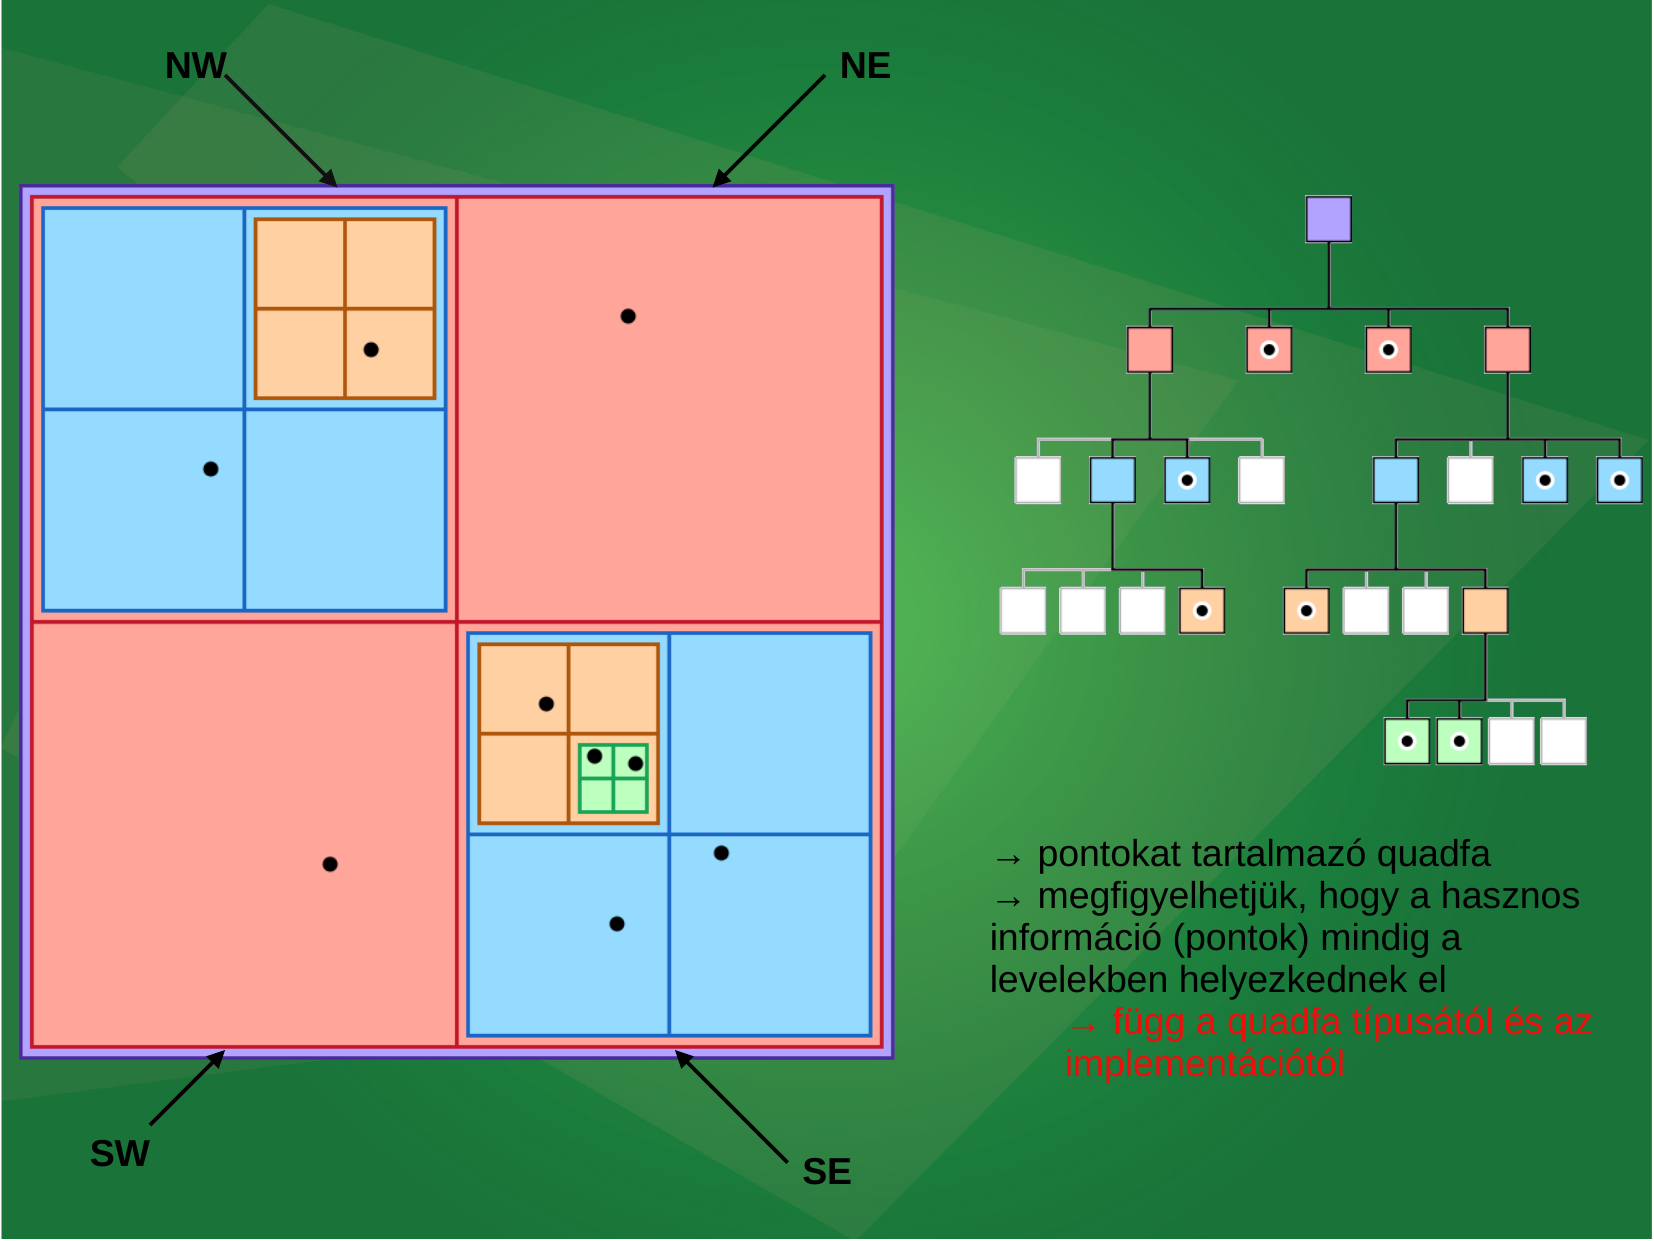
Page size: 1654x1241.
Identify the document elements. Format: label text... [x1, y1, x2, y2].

picture [0, 0, 1654, 1241]
text_box NW [150, 37, 263, 95]
text_box SE [787, 1143, 901, 1201]
text_box NE [825, 37, 938, 95]
text_box → pontokat tartalmazó quadfa → megfigyelhetjük, hogy a hasznos információ (pontok) mindig a levelekben helyezkednek el → függ a quadfa típusától és az implementációtól [975, 825, 1613, 1092]
text_box SW [75, 1125, 188, 1182]
